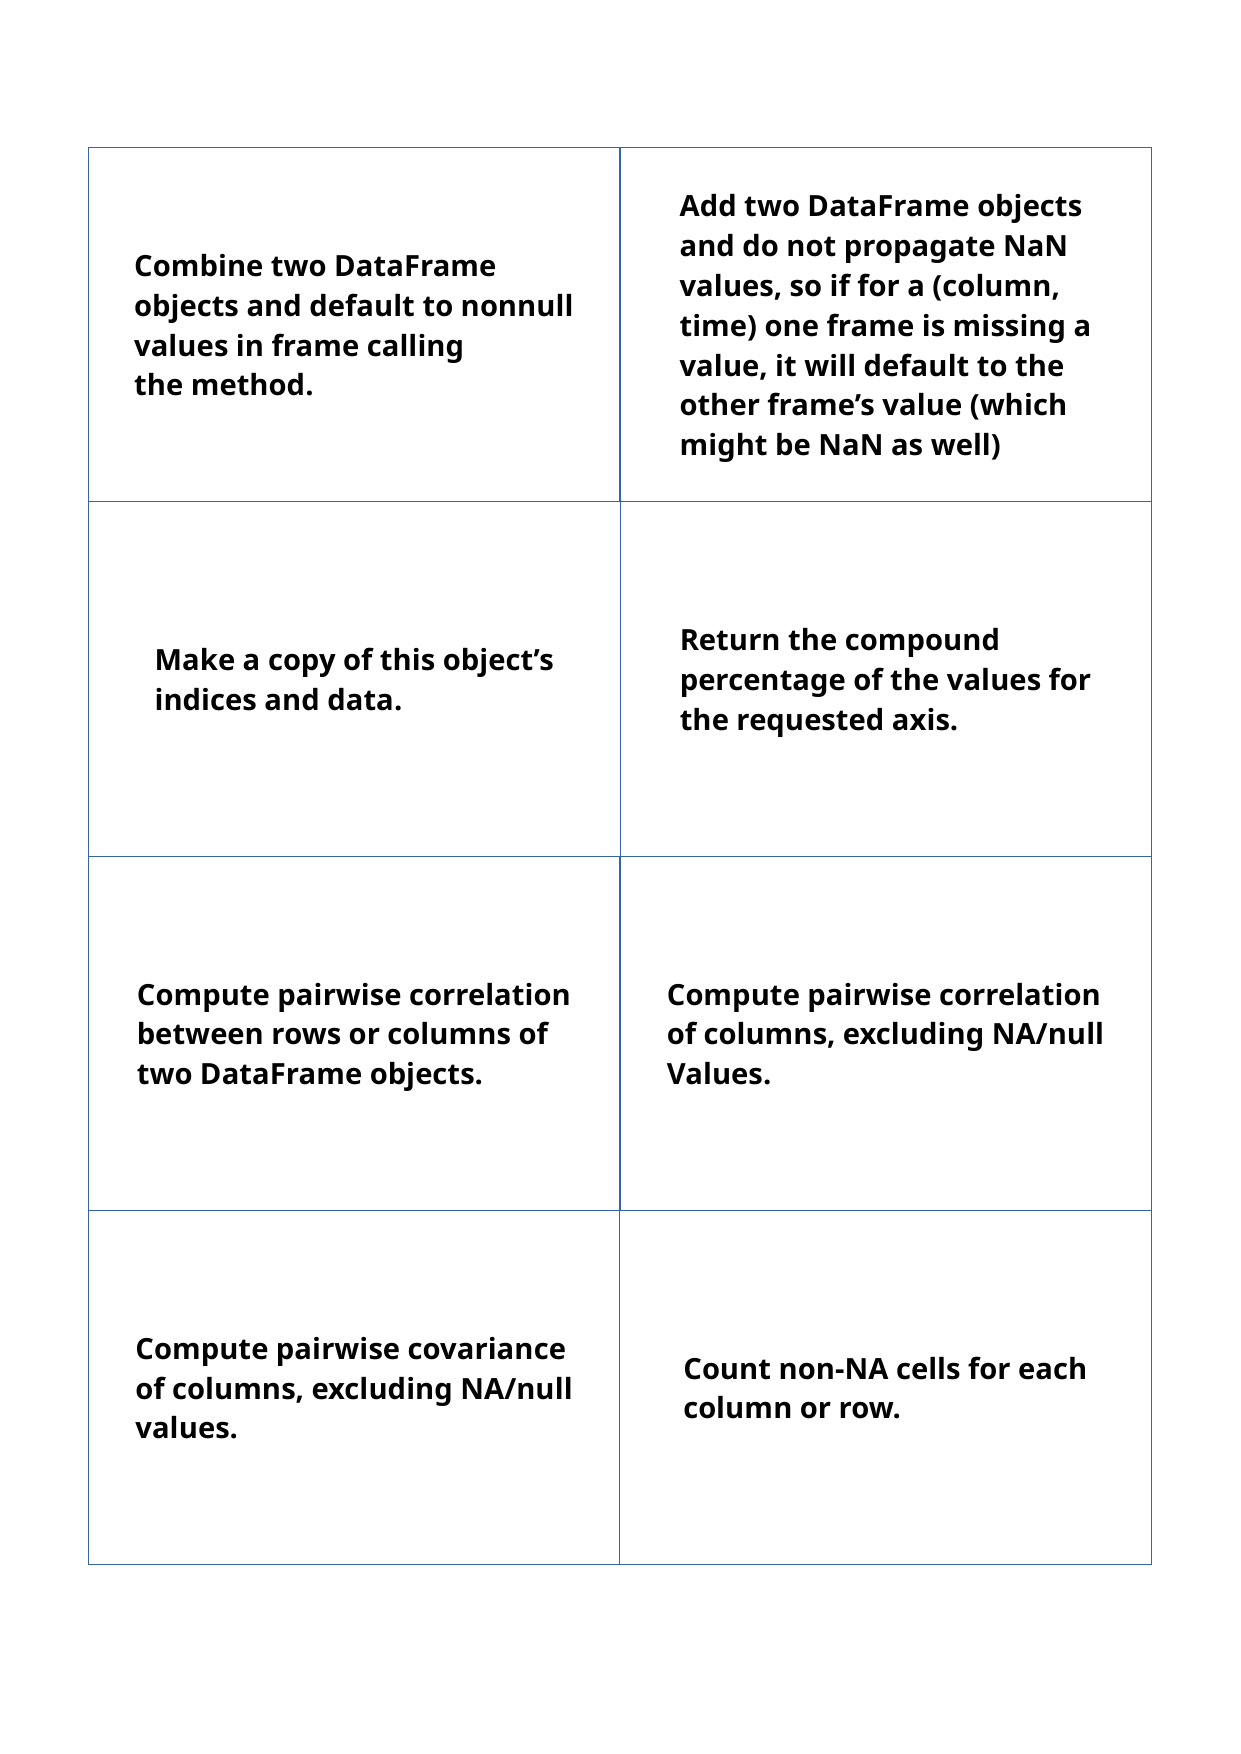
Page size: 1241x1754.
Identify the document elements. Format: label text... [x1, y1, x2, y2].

text_box Make a copy of this object’s indices and data. [88, 501, 620, 856]
text_box Compute pairwise correlation between rows or columns of two DataFrame objects. [88, 856, 620, 1210]
text_box Add two DataFrame objects and do not propagate NaN values, so if for a (column, time) one frame is missing a value, it will default to the other frame’s value (which might be NaN as well) [620, 147, 1152, 501]
text_box Compute pairwise covariance of columns, excluding NA/null values. [88, 1210, 619, 1565]
text_box Compute pairwise correlation of columns, excluding NA/null Values. [620, 856, 1152, 1210]
text_box Return the compound percentage of the values for the requested axis. [620, 501, 1152, 856]
text_box Combine two DataFrame objects and default to nonnull values in frame calling the method. [88, 147, 620, 501]
text_box Count non-NA cells for each column or row. [619, 1210, 1152, 1565]
